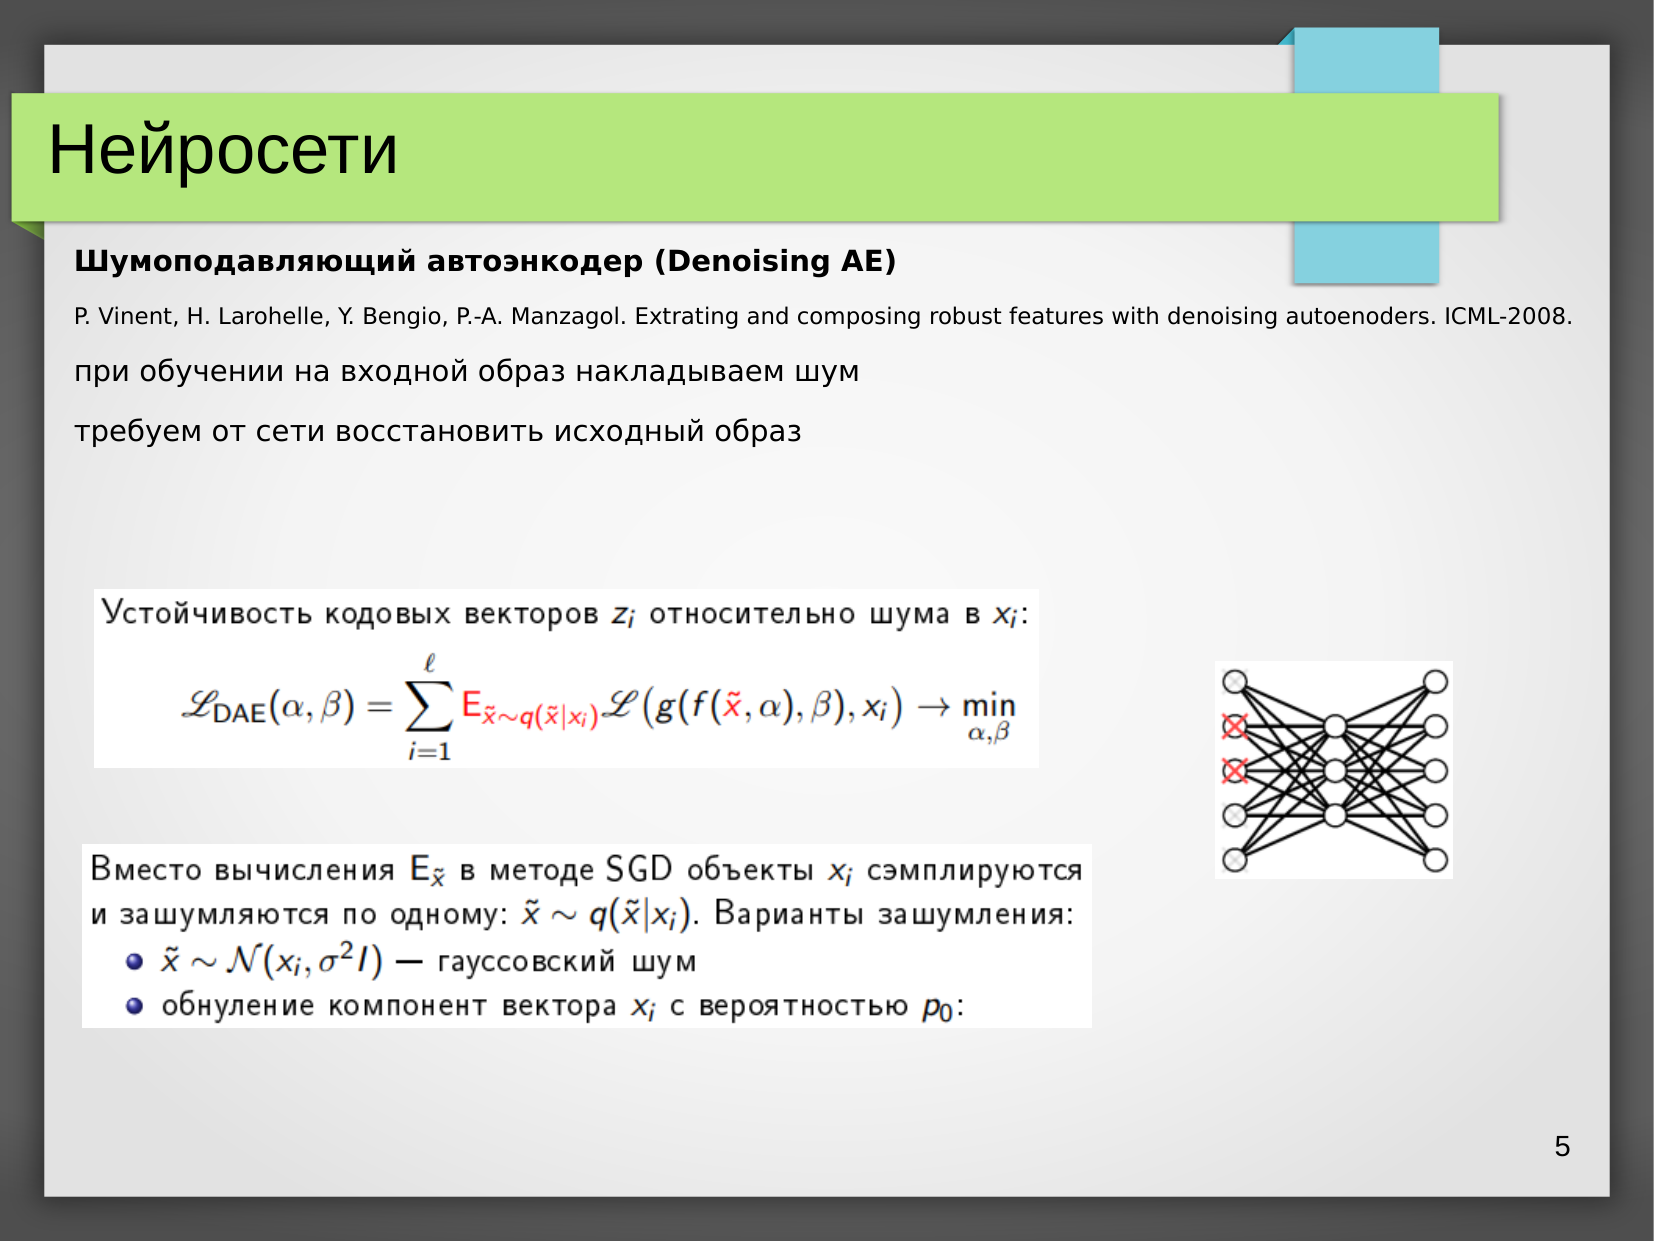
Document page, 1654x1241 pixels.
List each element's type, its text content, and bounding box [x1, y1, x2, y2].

picture [0, 0, 1654, 1241]
title Нейросети [47, 96, 1536, 201]
text_box Шумоподавляющий автоэнкодер (Denoising AE) P. Vinent, H. Larohelle, Y. Bengio, P.-A. Manzagol. Extrating and сomposing robust features with denoising autoenoders. ICML-2008. при обучении на входной образ накладываем шум требуем от сети восстановить исходный образ [59, 236, 1607, 515]
